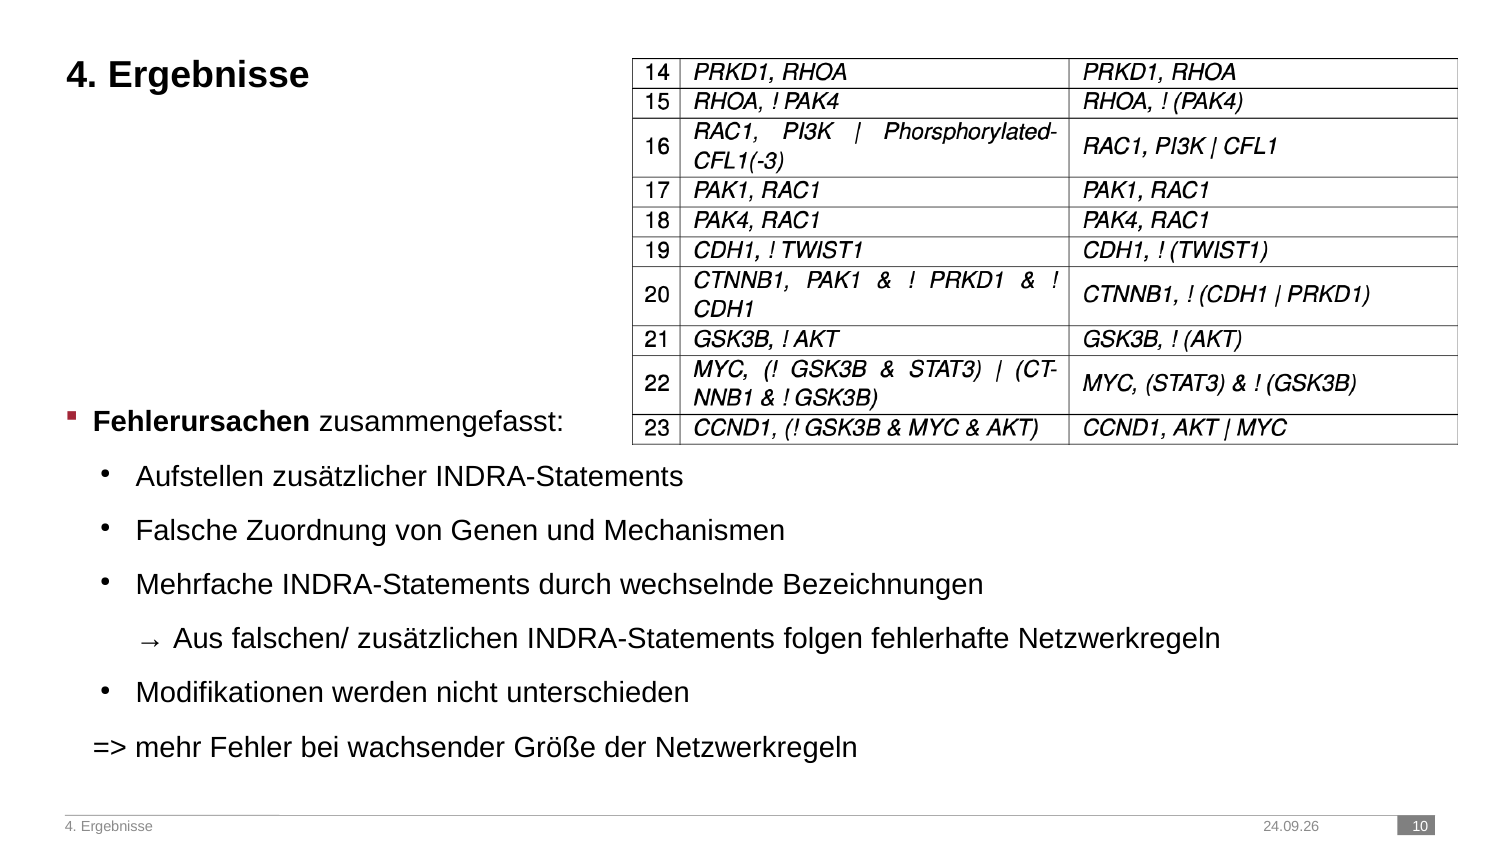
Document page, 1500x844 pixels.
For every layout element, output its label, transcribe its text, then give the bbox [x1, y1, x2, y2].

text_box 4. Ergebnisse [64, 816, 1254, 837]
text_box <number> [1393, 816, 1429, 839]
picture [630, 58, 1458, 445]
text_box 4. Ergebnisse [66, 49, 1286, 150]
text_box 01.12.21 [1263, 816, 1393, 837]
text_box Fehlerursachen zusammengefasst: Aufstellen zusätzlicher INDRA-Statements Falsche Zuordnung von Genen und Mechanismen Mehrfache INDRA-Statements durch wechselnde Bezeichnungen → Aus falschen/ zusätzlichen INDRA-Statements folgen fehlerhafte Netzwerkregeln Modifikationen werden nicht unterschieden => mehr Fehler bei wachsender Größe der Netzwerkregeln [64, 185, 1437, 788]
